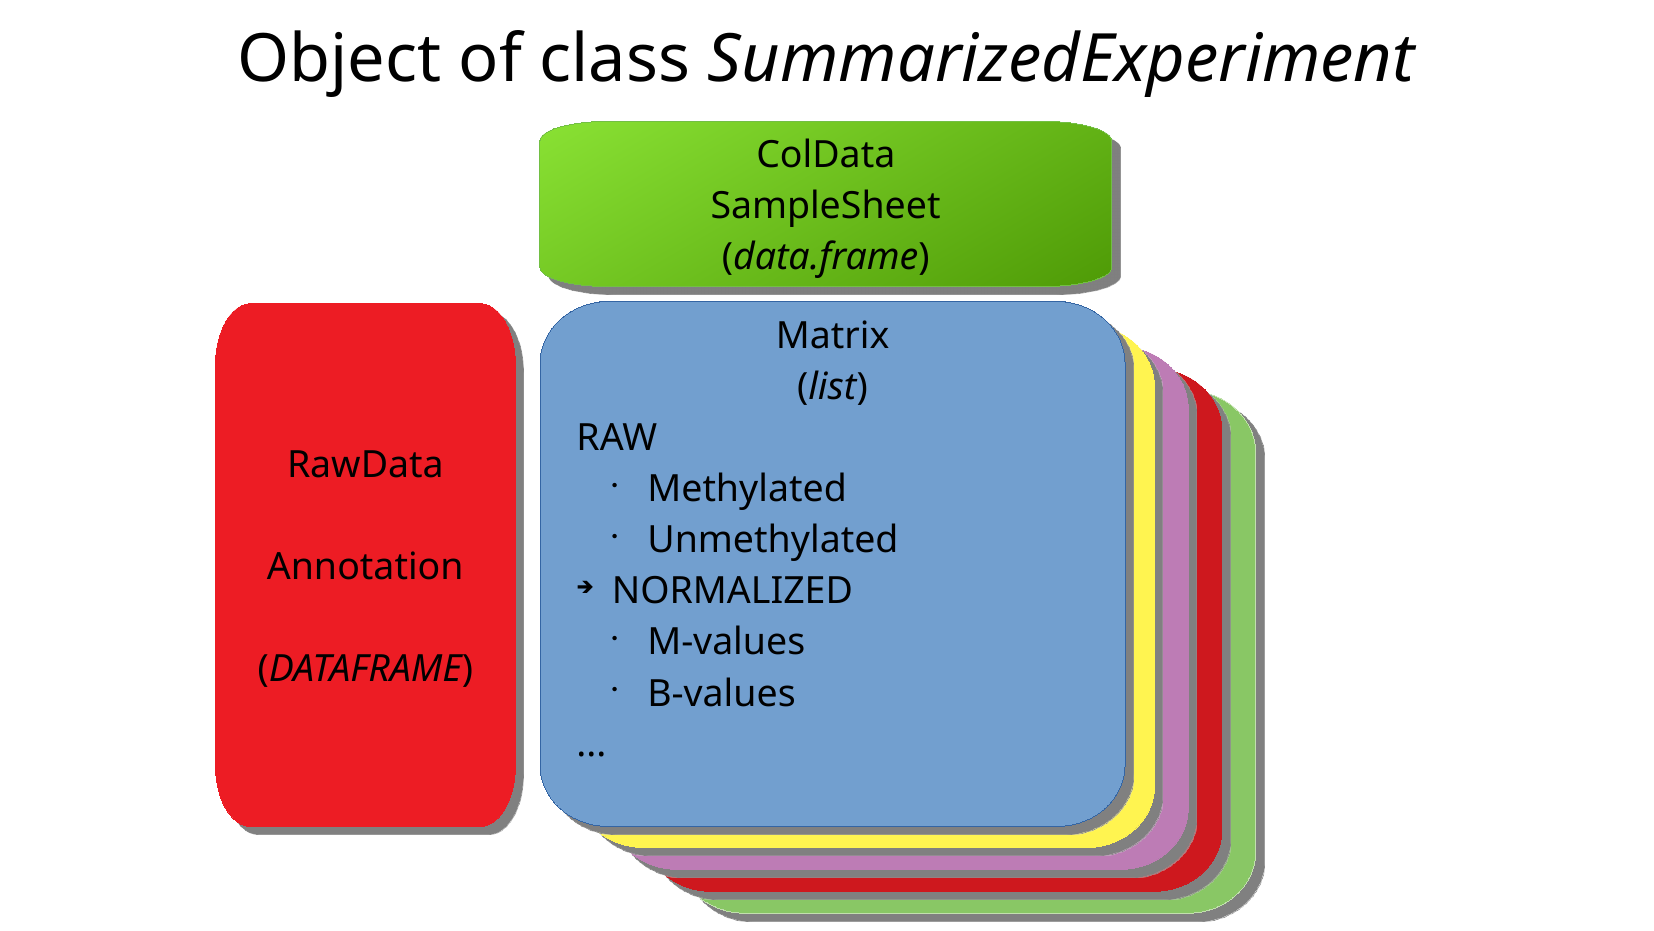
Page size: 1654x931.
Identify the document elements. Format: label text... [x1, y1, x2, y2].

text_box [591, 330, 1256, 914]
text_box ColData SampleSheet (data.frame) [539, 121, 1112, 287]
text_box RawData Annotation (DATAFRAME) [215, 303, 516, 827]
title Object of class SummarizedExperiment [82, 0, 1571, 134]
text_box Matrix (list) RAW Methylated Unmethylated NORMALIZED M-values Β-values ... [540, 301, 1126, 827]
